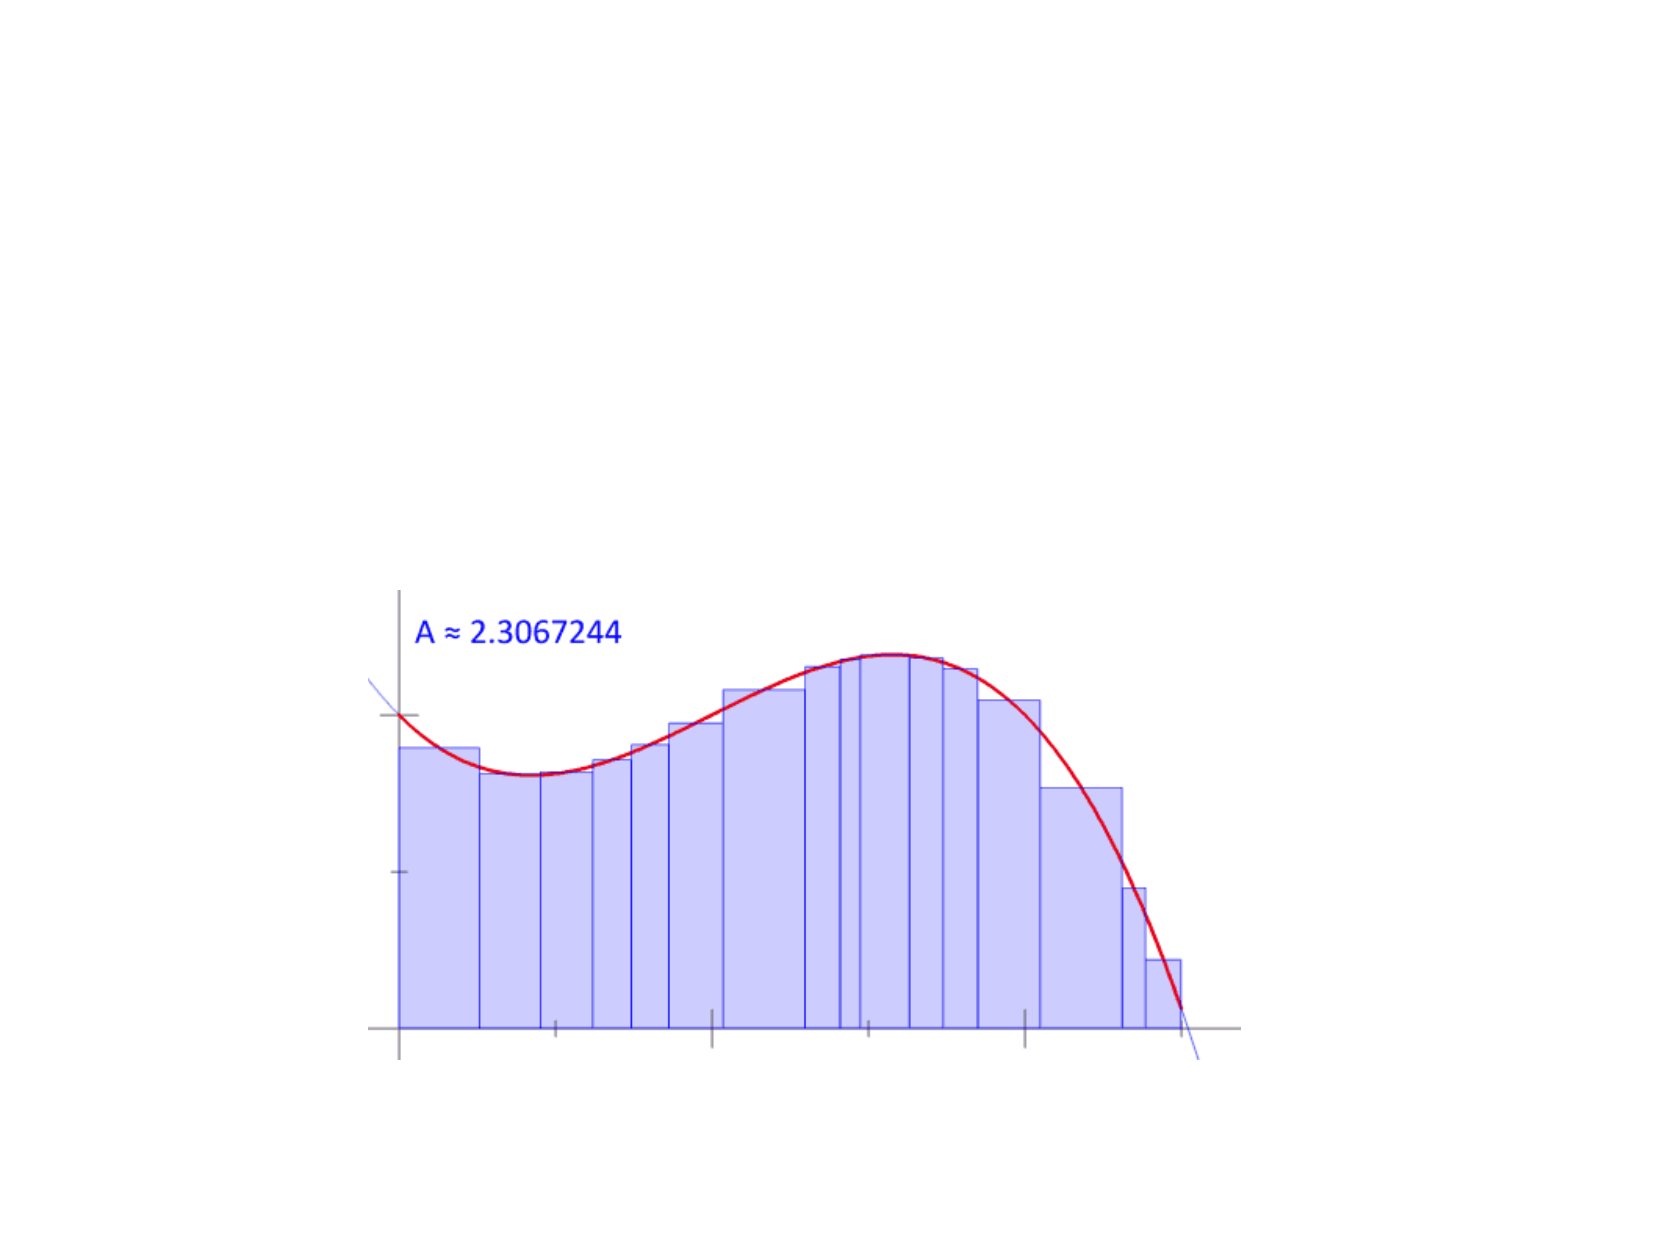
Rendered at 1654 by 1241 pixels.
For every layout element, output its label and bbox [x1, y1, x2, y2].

picture [368, 590, 1241, 1060]
